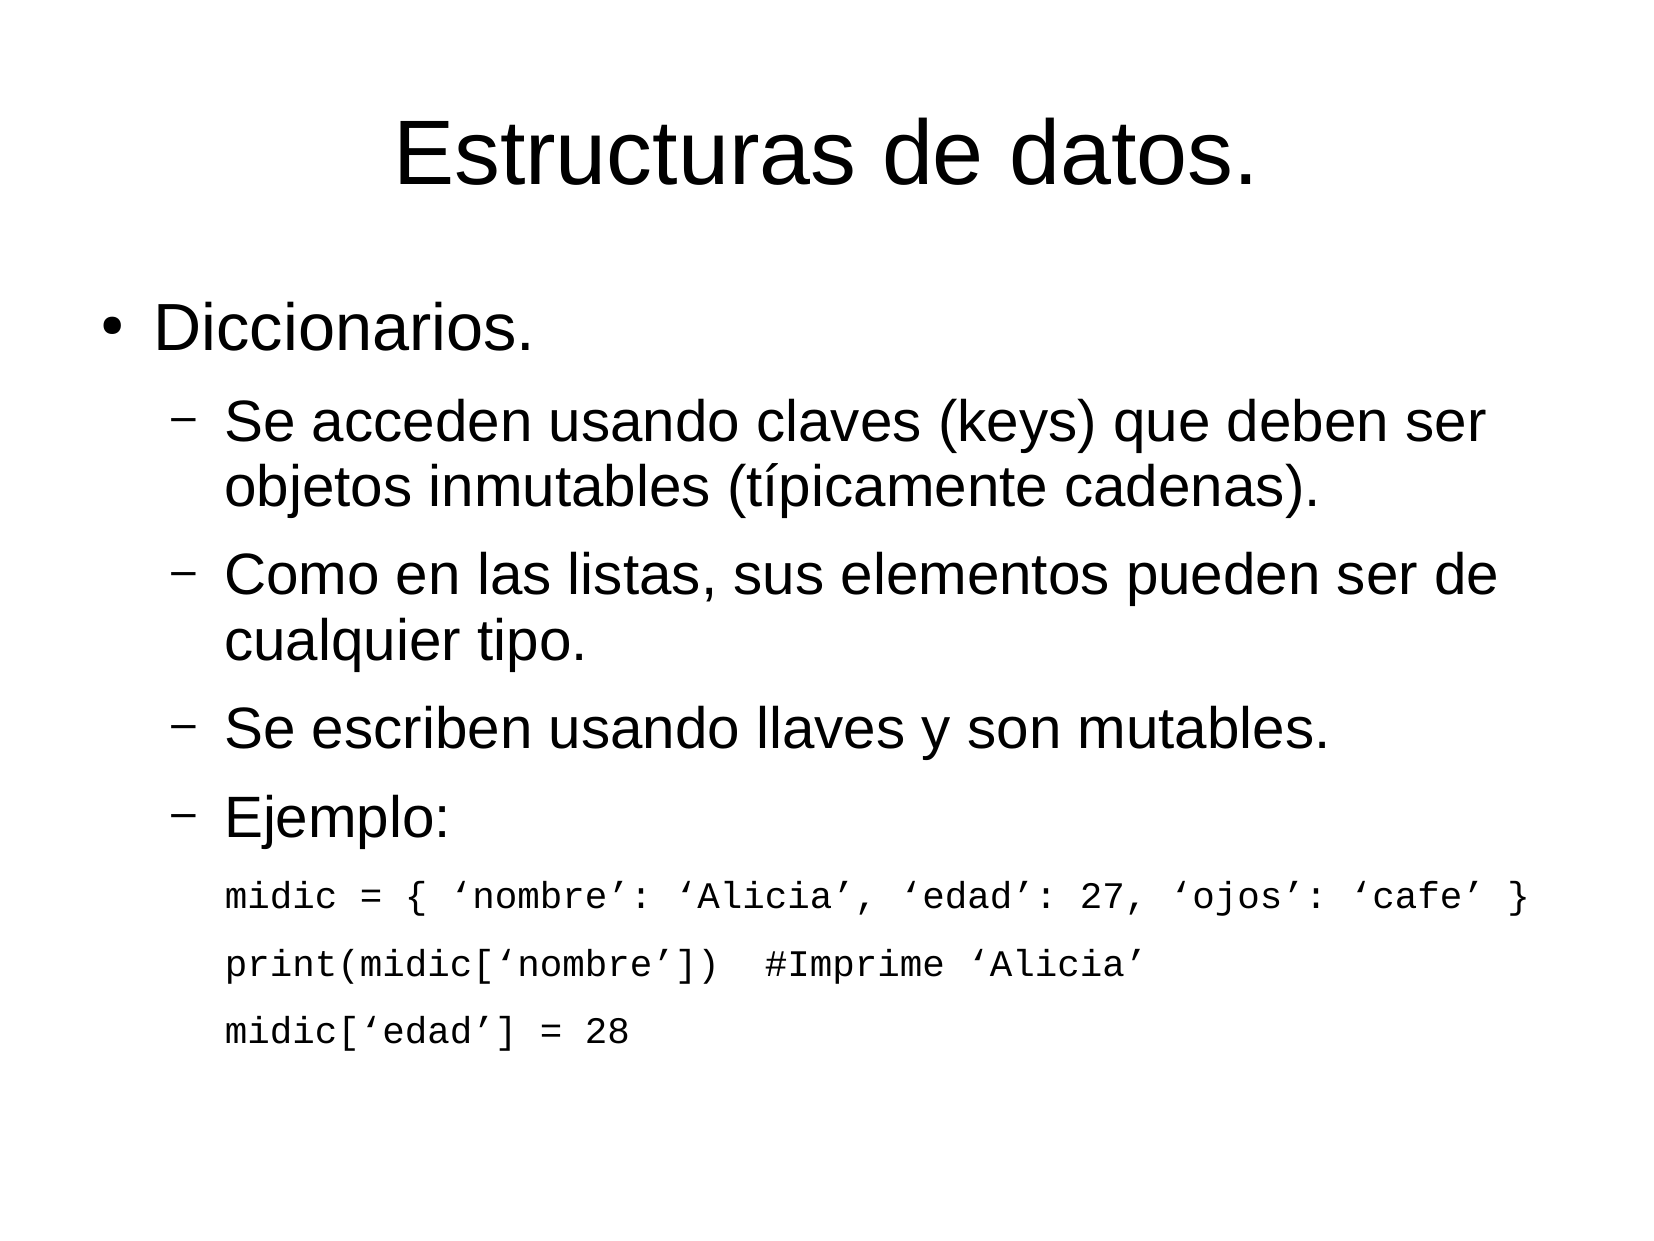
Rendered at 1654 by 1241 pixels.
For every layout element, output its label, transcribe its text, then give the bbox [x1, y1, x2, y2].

list Diccionarios. Se acceden usando claves (keys) que deben ser objetos inmutables (típicamente cadenas). Como en las listas, sus elementos pueden ser de cualquier tipo. Se escriben usando llaves y son mutables. Ejemplo: [82, 290, 1571, 1010]
title Estructuras de datos. [82, 49, 1571, 257]
text_box midic = { ‘nombre’: ‘Alicia’, ‘edad’: 27, ‘ojos’: ‘cafe’ } print(midic[‘nombre’]) #Imprime ‘Alicia’ midic[‘edad’] = 28 [210, 870, 1546, 1062]
